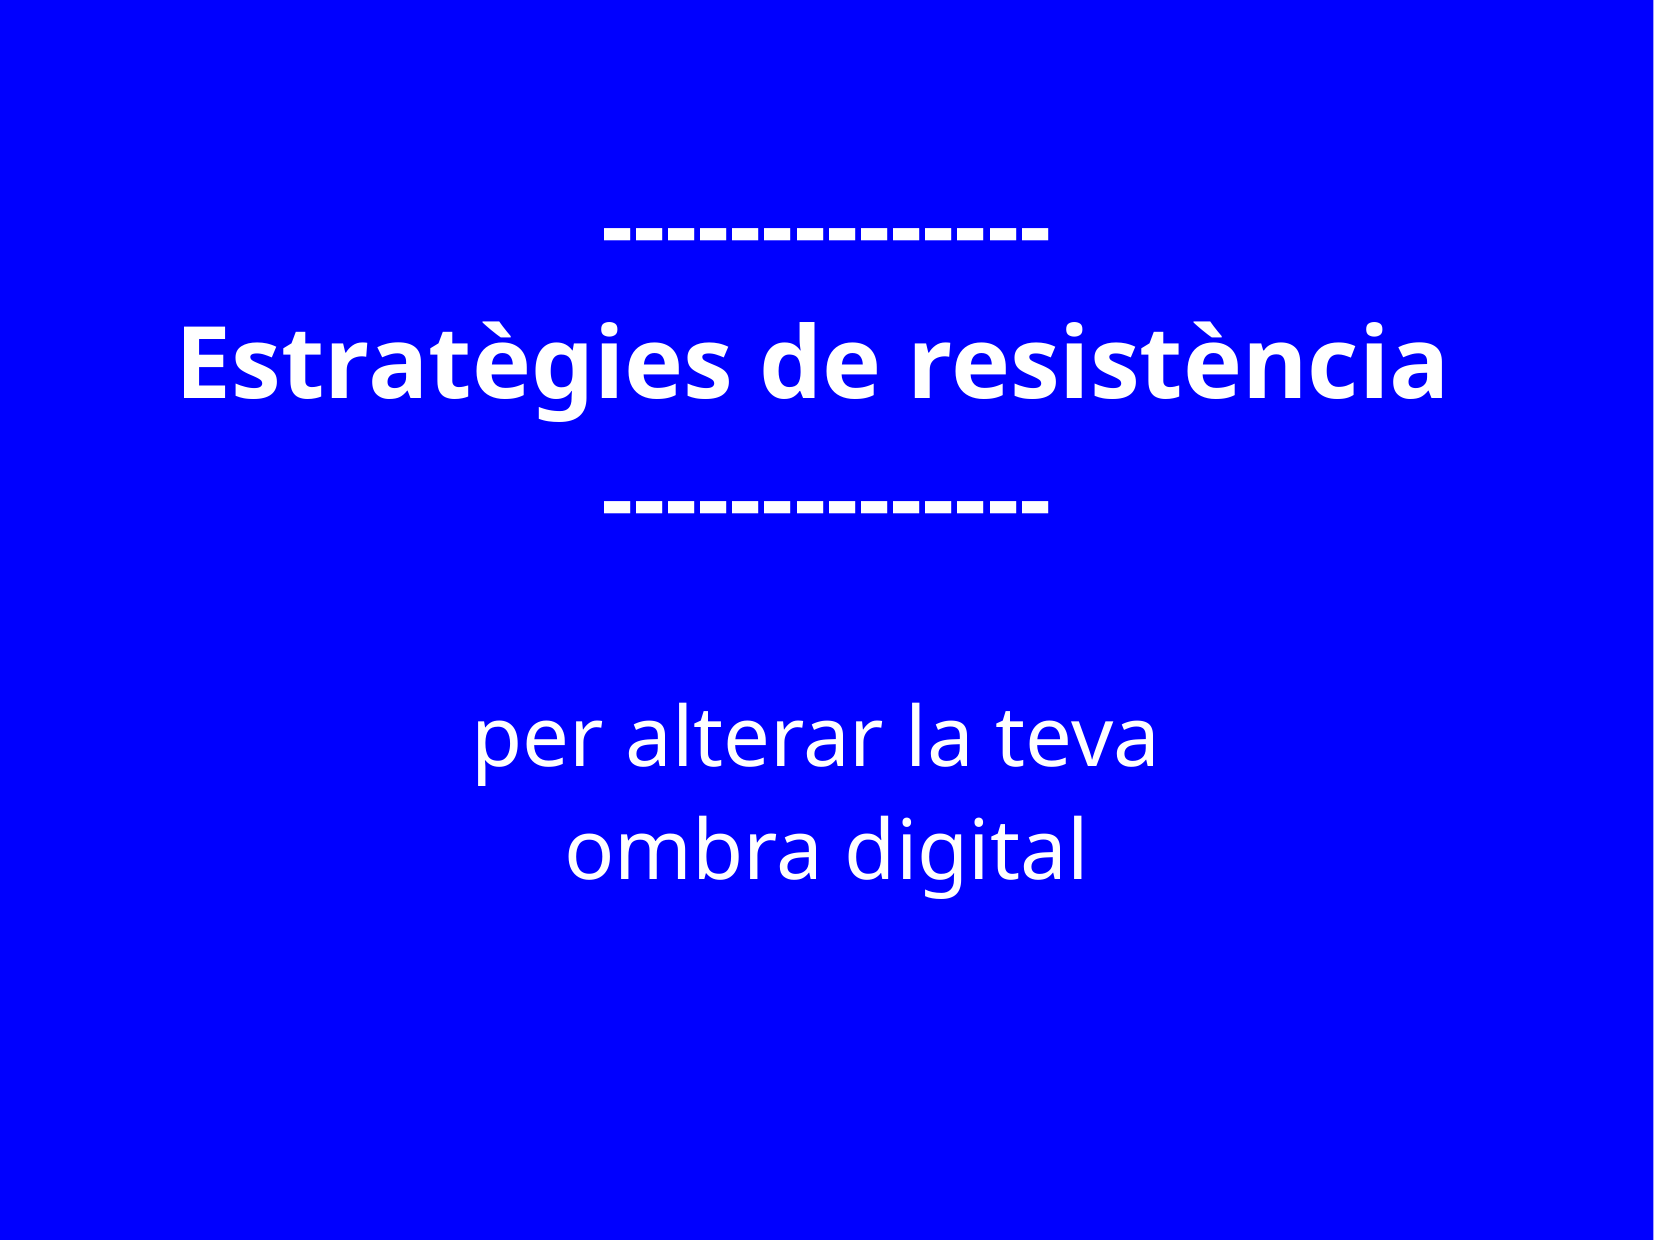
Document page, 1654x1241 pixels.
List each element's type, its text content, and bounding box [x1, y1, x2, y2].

subtitle -------------- Estratègies de resistència -------------- per alterar la teva ombra digital [82, 49, 1571, 1010]
